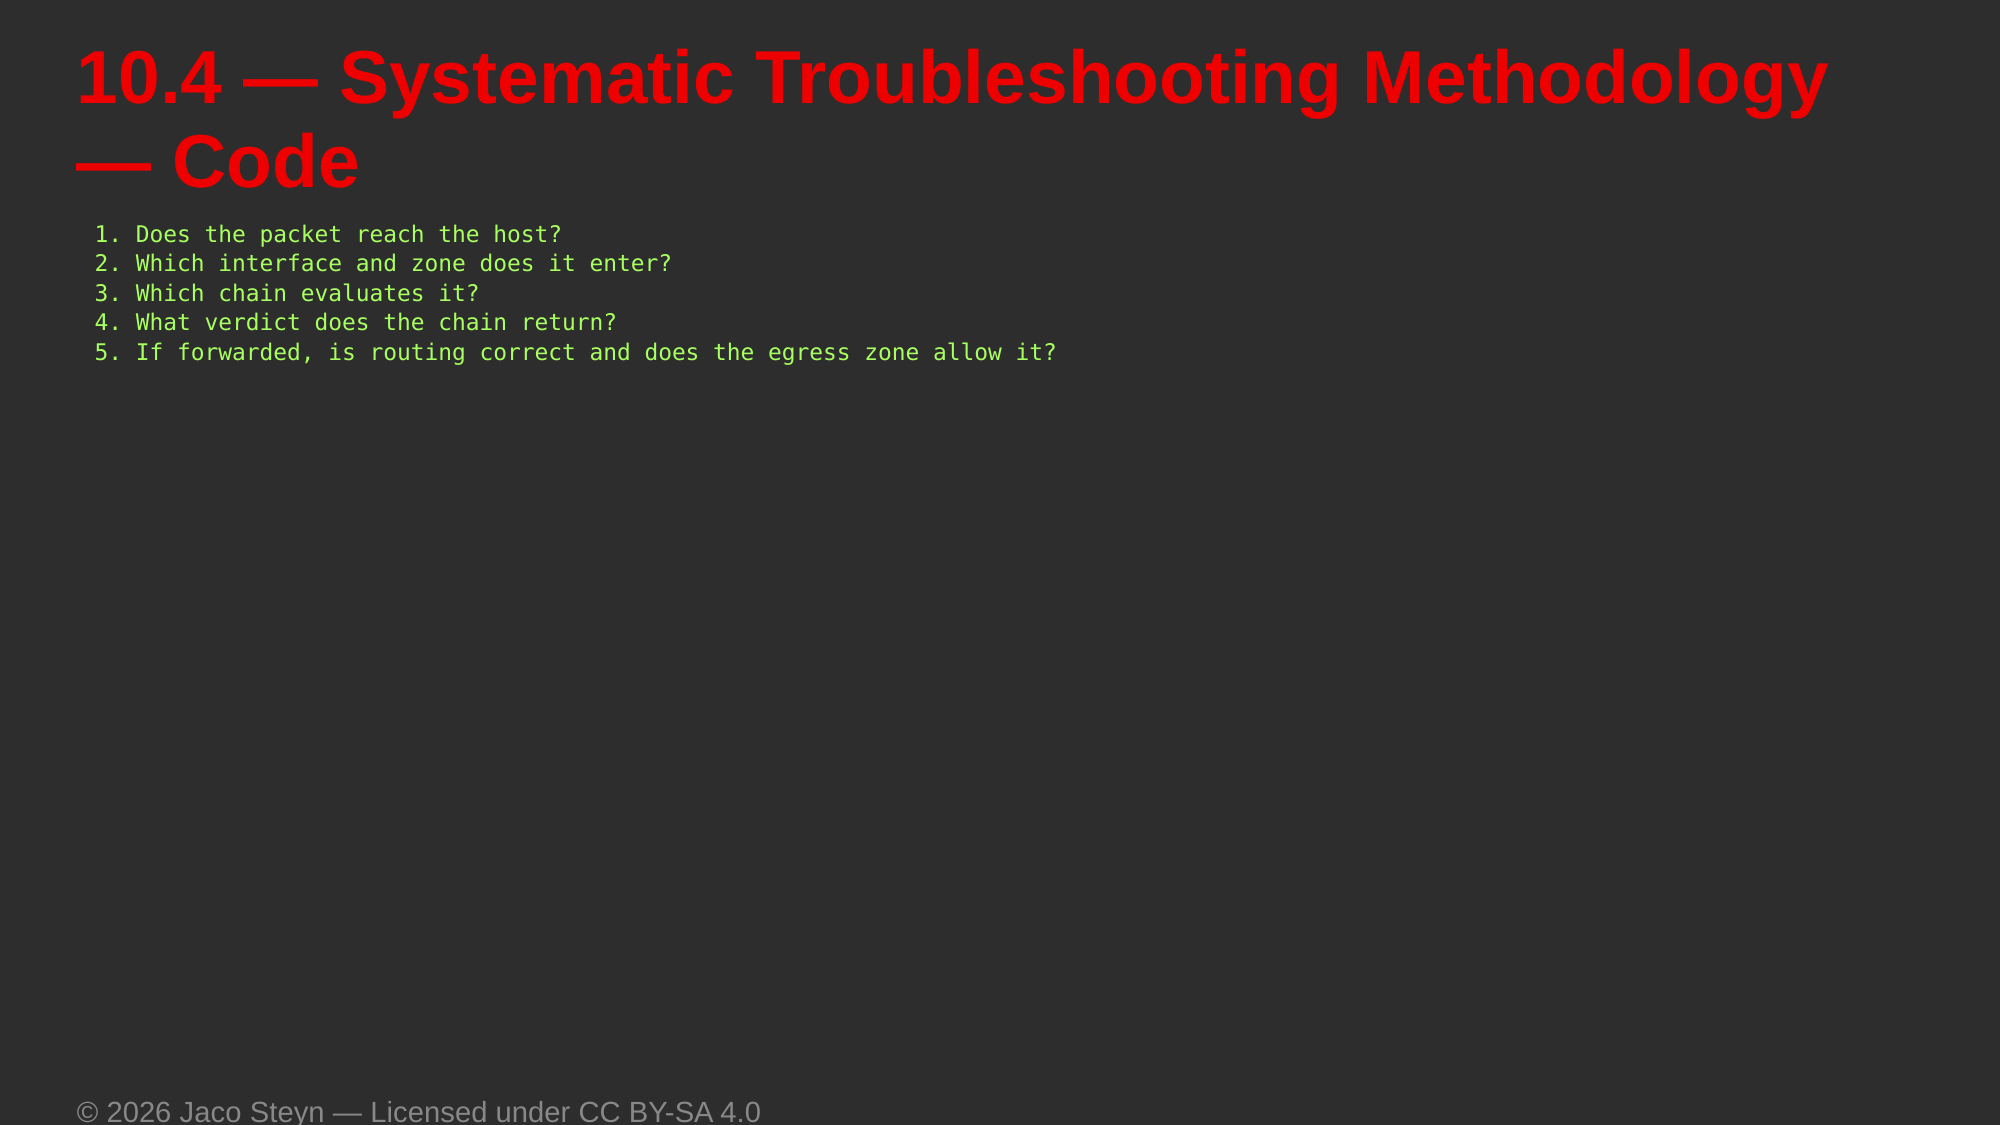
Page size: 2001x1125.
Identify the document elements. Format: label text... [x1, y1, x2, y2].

text_box 10.4 — Systematic Troubleshooting Methodology — Code [59, 23, 1942, 178]
text_box 1. Does the packet reach the host? 2. Which interface and zone does it enter? 3. Which chain evaluates it? 4. What verdict does the chain return? 5. If forwarded, is routing correct and does the egress zone allow it? [59, 194, 1942, 1052]
text_box © 2026 Jaco Steyn — Licensed under CC BY-SA 4.0 [59, 1083, 1942, 1120]
